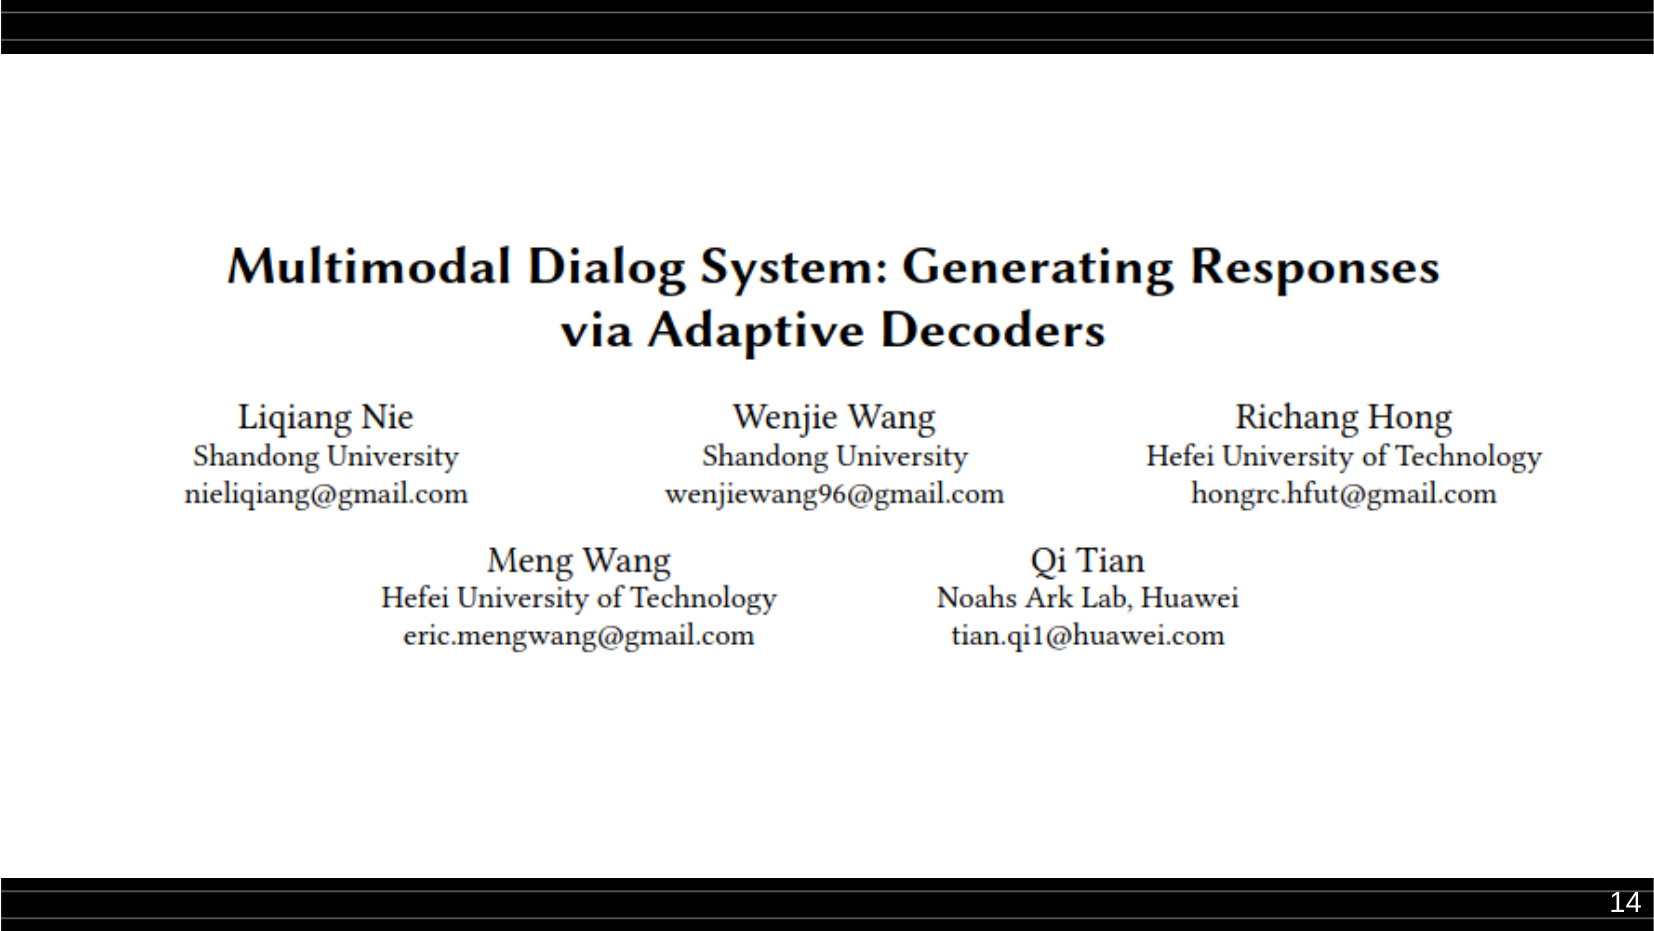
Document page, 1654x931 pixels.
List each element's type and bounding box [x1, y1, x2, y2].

picture [1, 878, 1654, 931]
picture [1, 0, 1654, 54]
picture [60, 179, 1606, 673]
